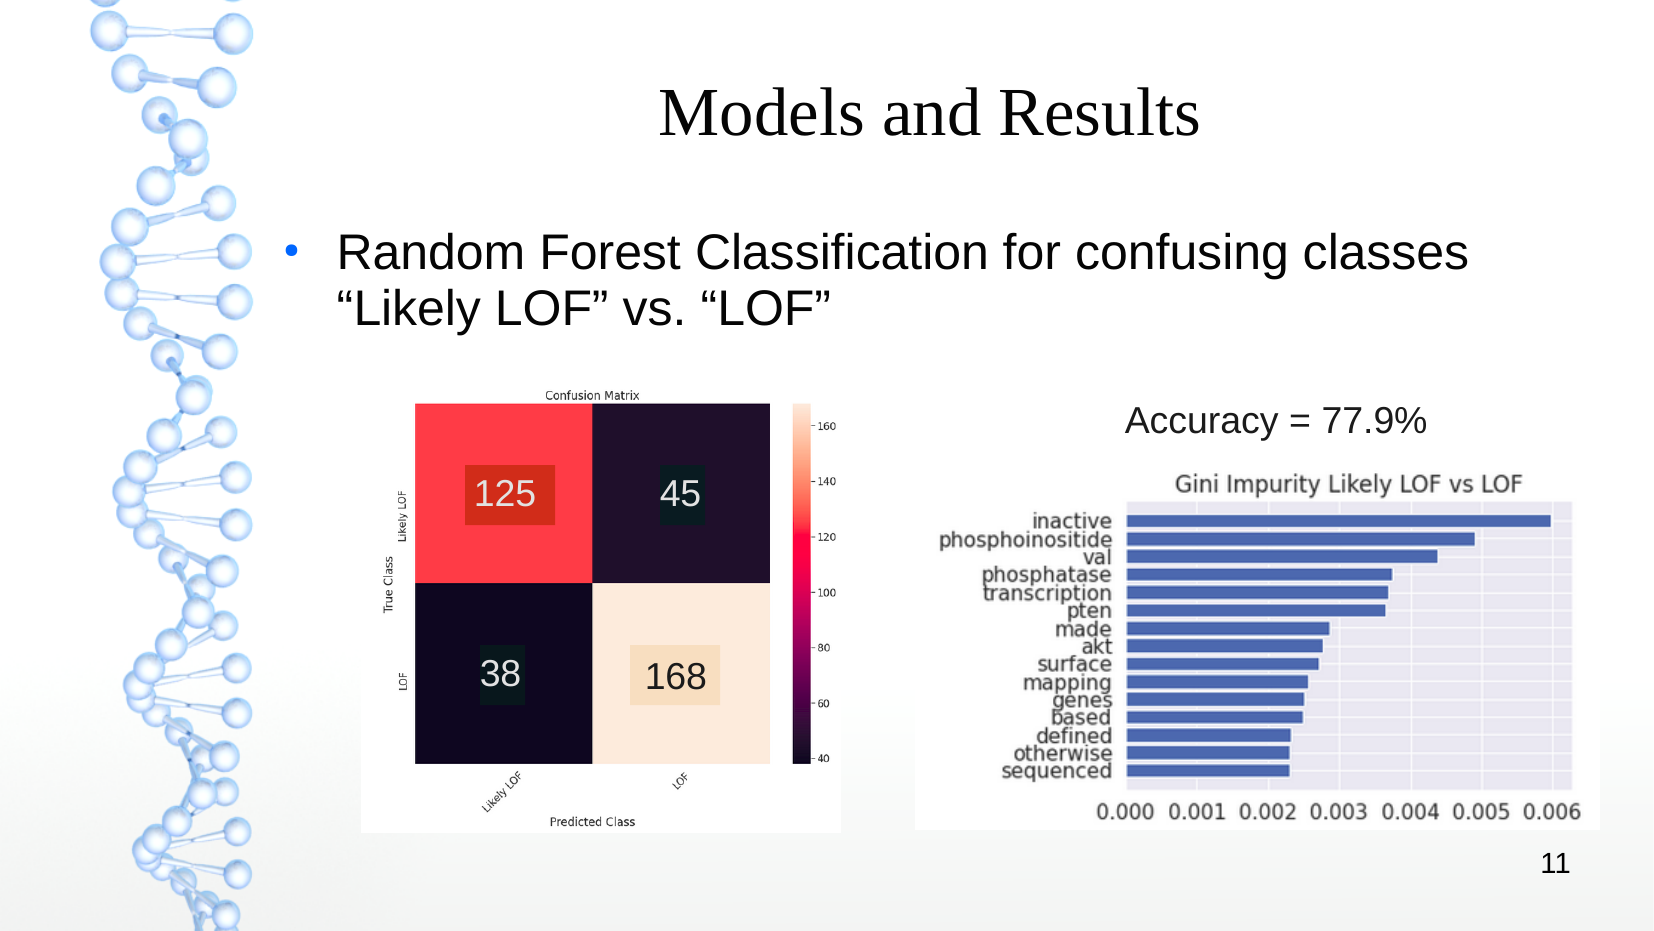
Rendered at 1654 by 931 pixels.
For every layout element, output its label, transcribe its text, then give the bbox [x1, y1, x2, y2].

list Random Forest Classification for confusing classes “Likely LOF” vs. “LOF” [265, 224, 1595, 764]
text_box 45 [645, 465, 721, 522]
text_box 125 [459, 465, 565, 526]
picture [0, 0, 1654, 931]
text_box [660, 522, 706, 526]
text_box Accuracy = 77.9% [1110, 391, 1451, 449]
text_box 168 [630, 648, 736, 706]
text_box 38 [465, 645, 541, 702]
text_box [480, 702, 526, 706]
title Models and Results [265, 35, 1595, 189]
